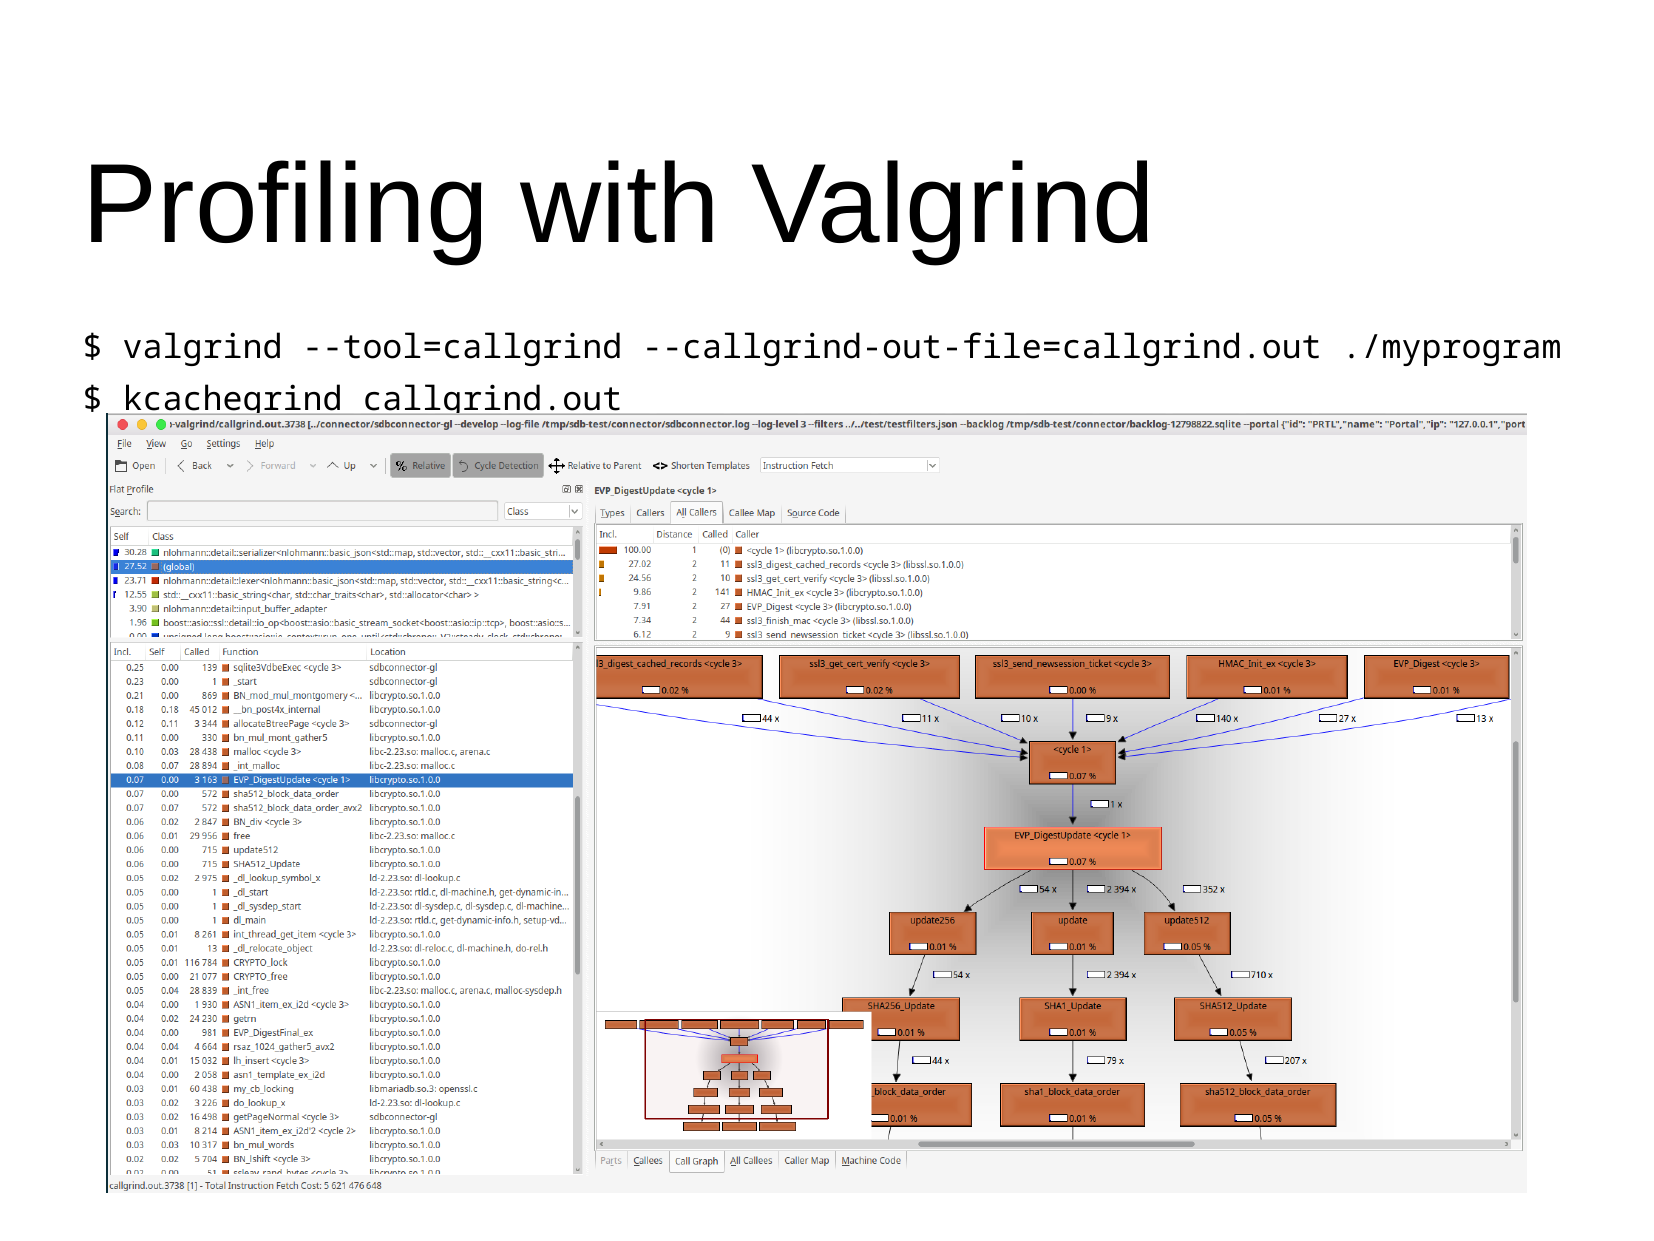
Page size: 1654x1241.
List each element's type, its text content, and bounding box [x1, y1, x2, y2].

subtitle Profiling with Valgrind $ valgrind --tool=callgrind --callgrind-out-file=callgrind.out ./myprogram $ kcachegrind callgrind.out [82, 140, 1571, 1146]
picture [106, 413, 1527, 1193]
